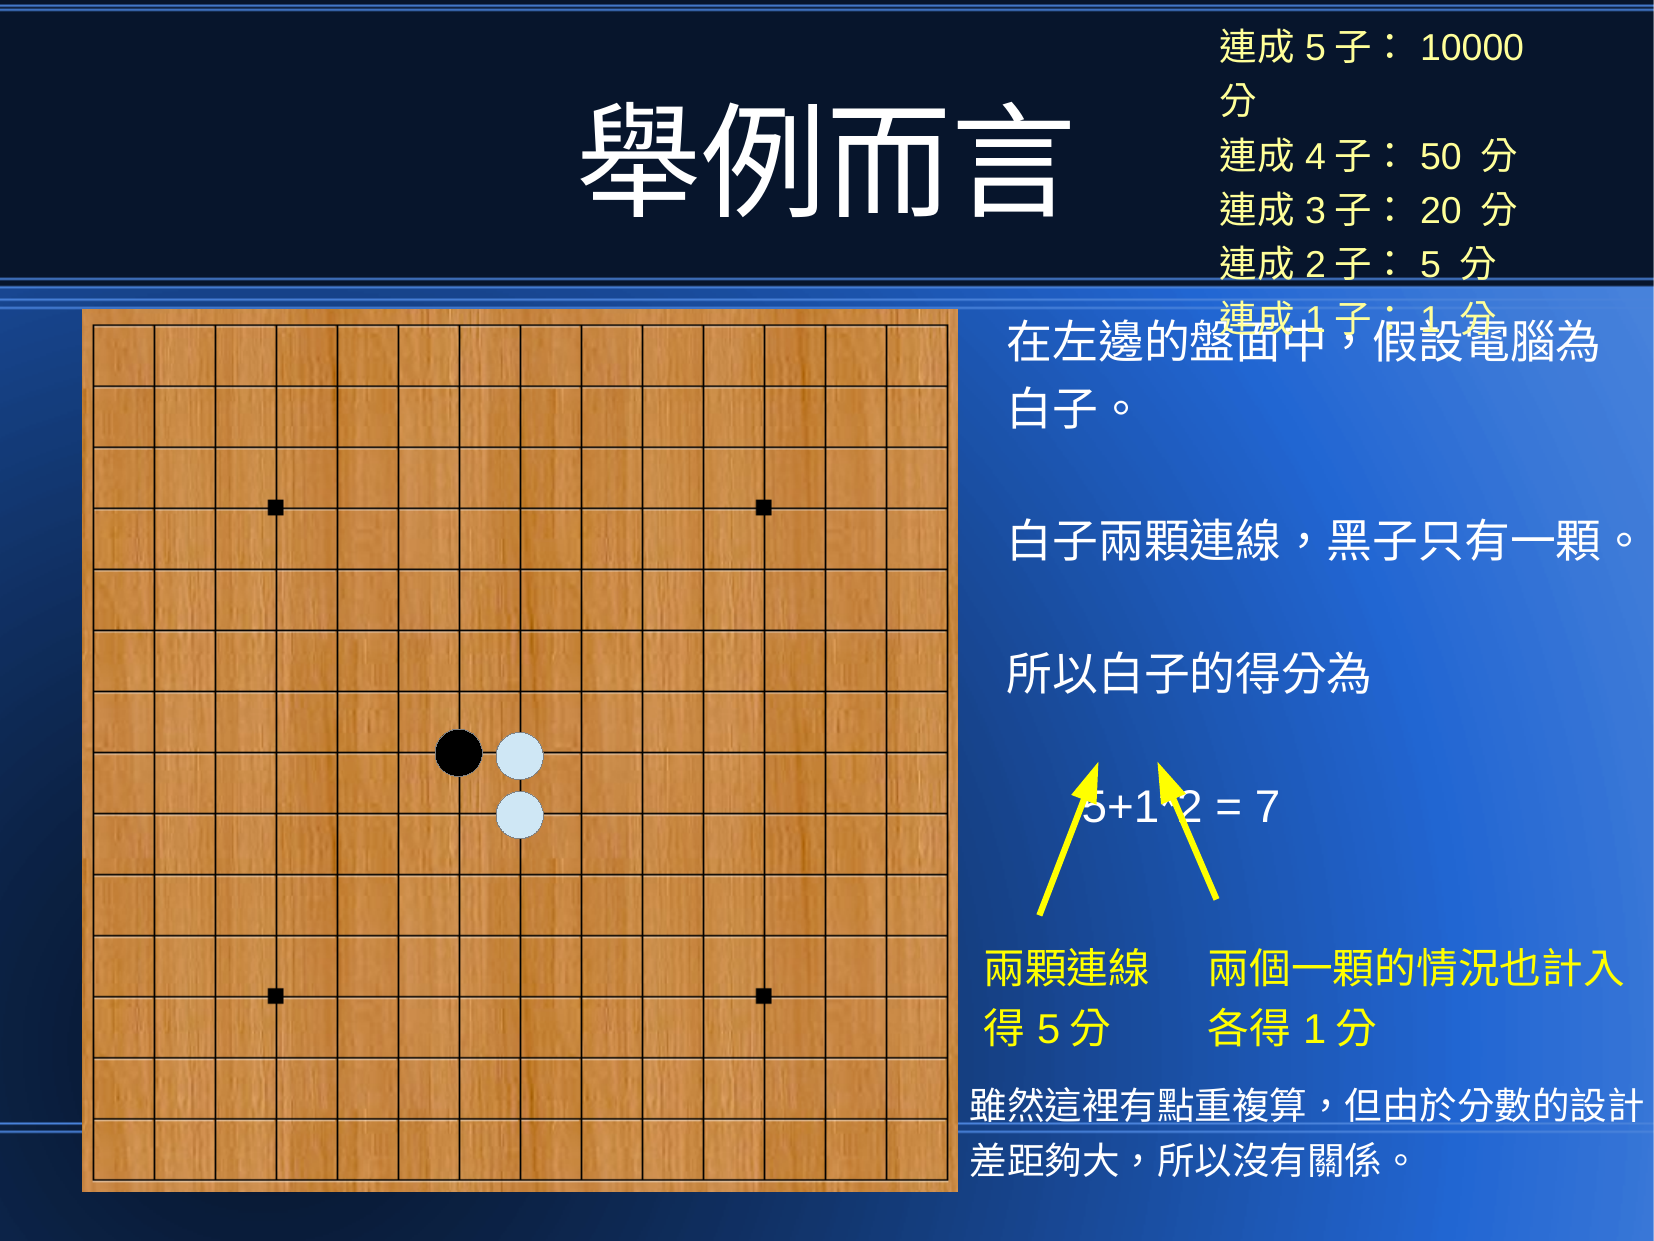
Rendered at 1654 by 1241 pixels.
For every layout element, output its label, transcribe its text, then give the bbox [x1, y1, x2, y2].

text_box [435, 729, 483, 777]
title 舉例而言 [82, 49, 1204, 257]
picture [0, 0, 1654, 1241]
text_box 雖然這裡有點重複算，但由於分數的設計 差距夠大，所以沒有關係。 [954, 1068, 1654, 1178]
text_box 在左邊的盤面中，假設電腦為 白子。 白子兩顆連線，黑子只有一顆。 所以白子的得分為 5+1*2 = 7 [992, 298, 1654, 900]
text_box 兩個一顆的情況也計入 各得1分 [1192, 927, 1642, 1068]
text_box [496, 791, 544, 839]
text_box [496, 732, 544, 780]
text_box 兩顆連線 得5分 [968, 927, 1170, 1047]
text_box 連成5子：10000 分 連成4子：50 分 連成3子：20 分 連成2子：5 分 連成1子：1 分 [1204, 9, 1593, 260]
